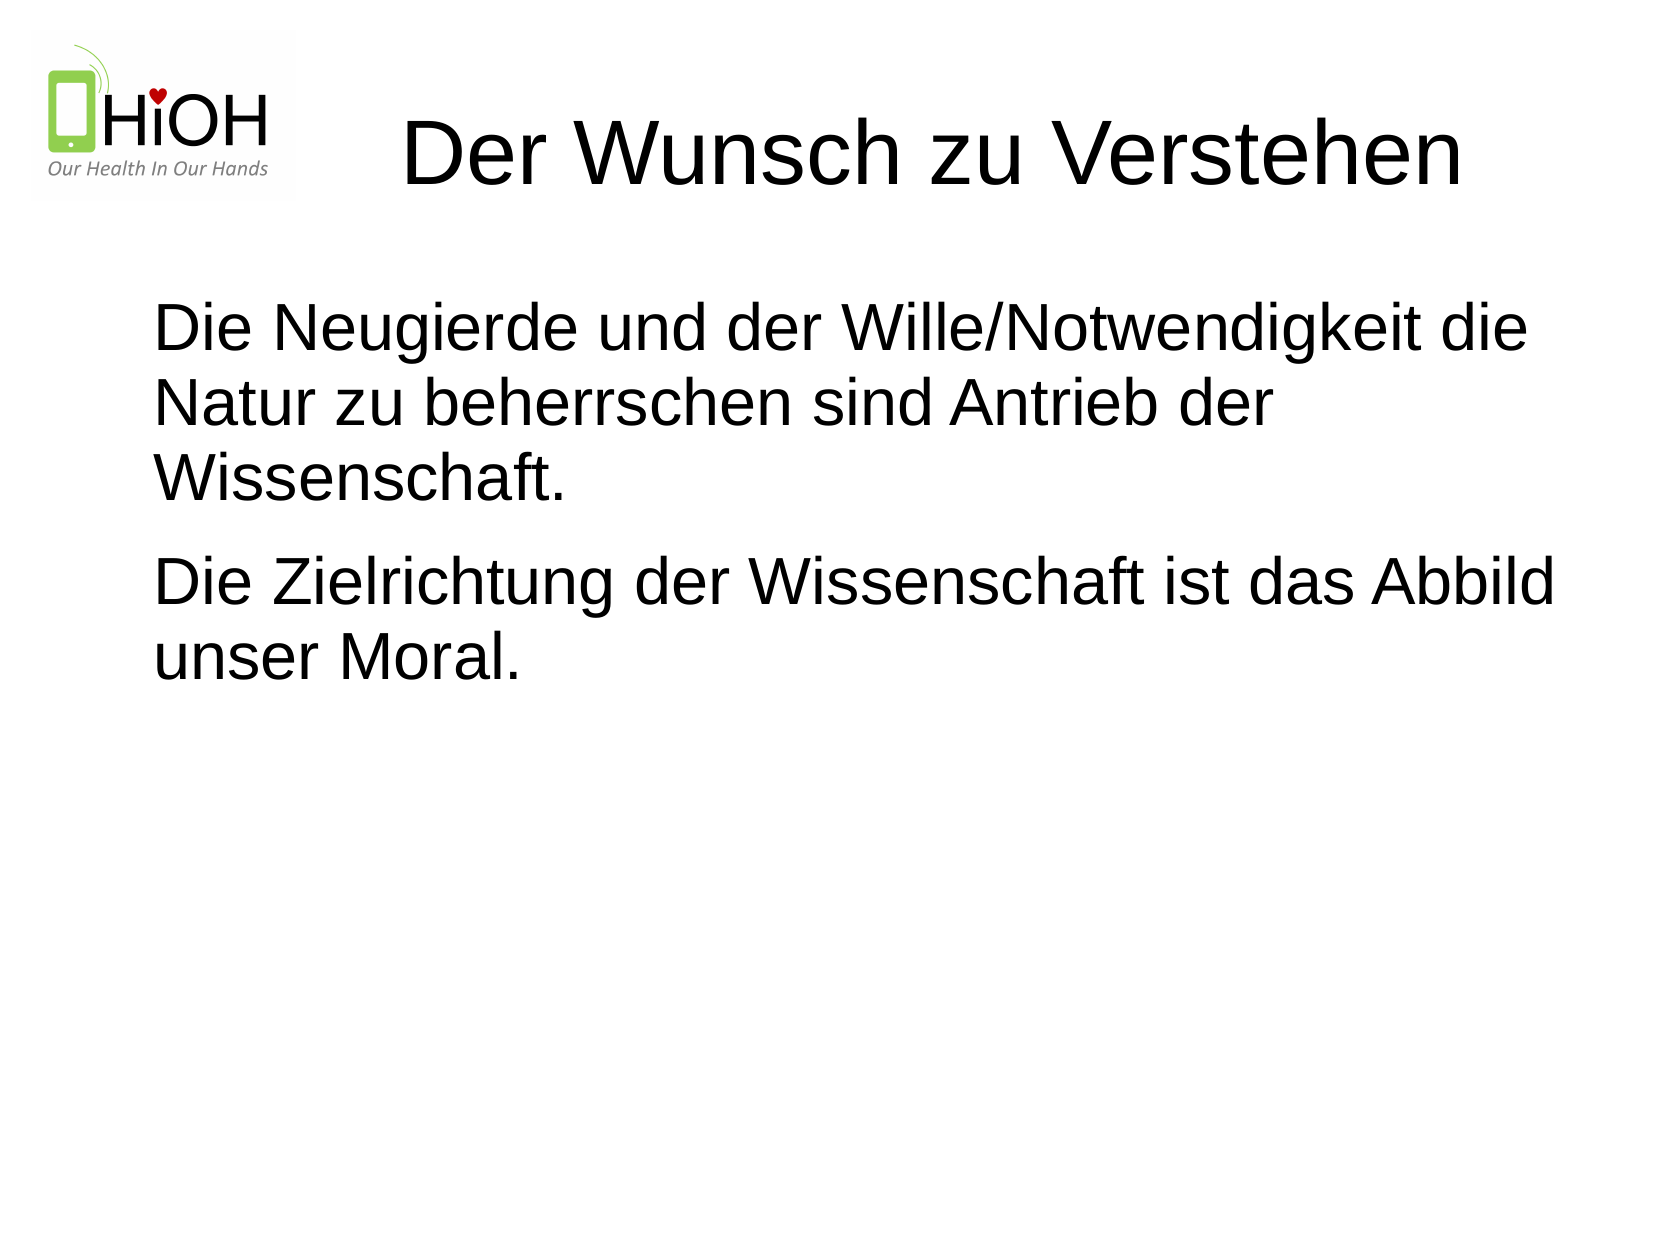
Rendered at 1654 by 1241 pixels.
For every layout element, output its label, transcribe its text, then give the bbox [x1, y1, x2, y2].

title Der Wunsch zu Verstehen [295, 49, 1571, 257]
picture [31, 30, 296, 201]
list Die Neugierde und der Wille/Notwendigkeit die Natur zu beherrschen sind Antrieb der Wissenschaft. Die Zielrichtung der Wissenschaft ist das Abbild unser Moral. [82, 290, 1571, 1010]
